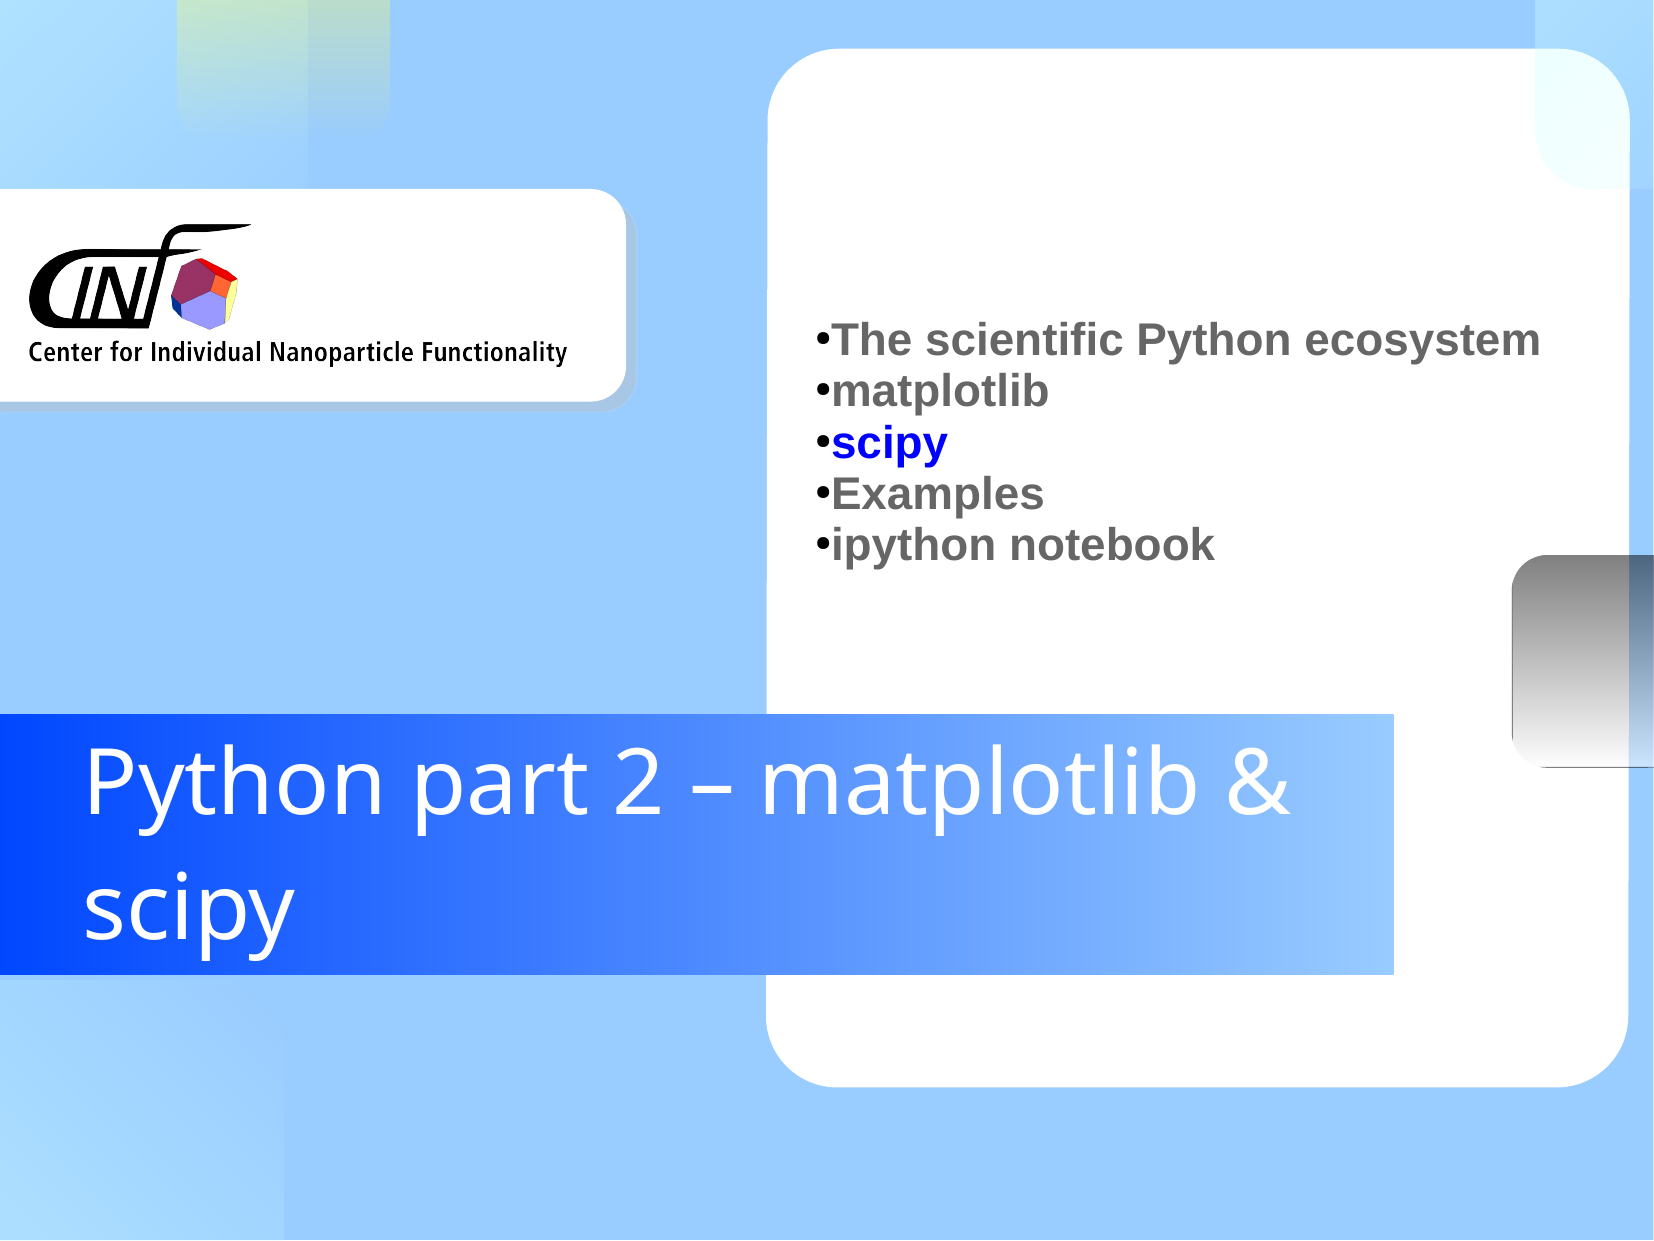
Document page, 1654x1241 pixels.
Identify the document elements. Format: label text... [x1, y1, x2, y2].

picture [28, 224, 567, 367]
subtitle The scientific Python ecosystem matplotlib scipy Examples ipython notebook [814, 313, 1571, 571]
title Python part 2 – matplotlib & scipy [82, 738, 1312, 946]
